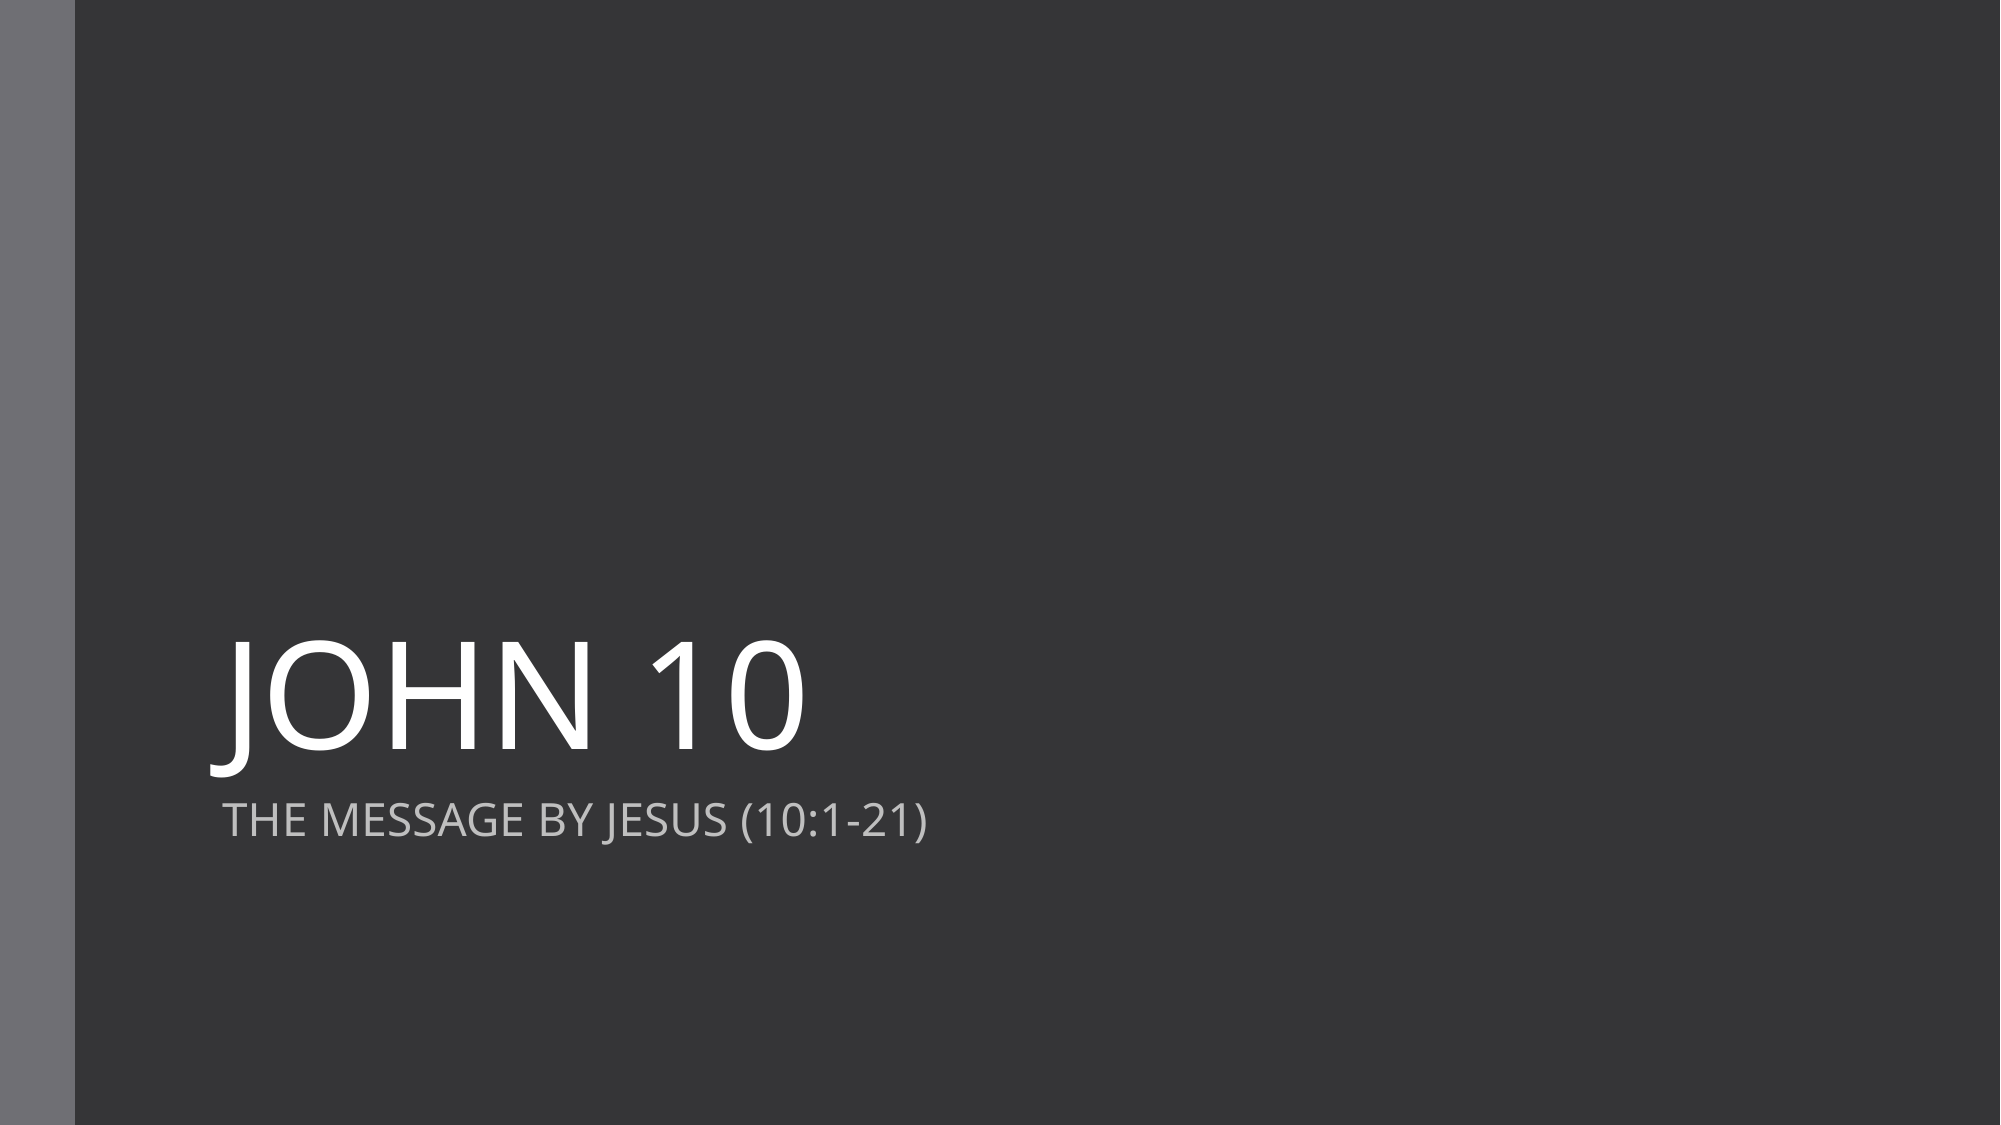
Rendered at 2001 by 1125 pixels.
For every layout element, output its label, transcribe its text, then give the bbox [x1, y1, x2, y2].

subtitle THE MESSAGE BY JESUS (10:1-21) [206, 787, 1752, 1066]
title JOHN 10 [206, 124, 1752, 787]
